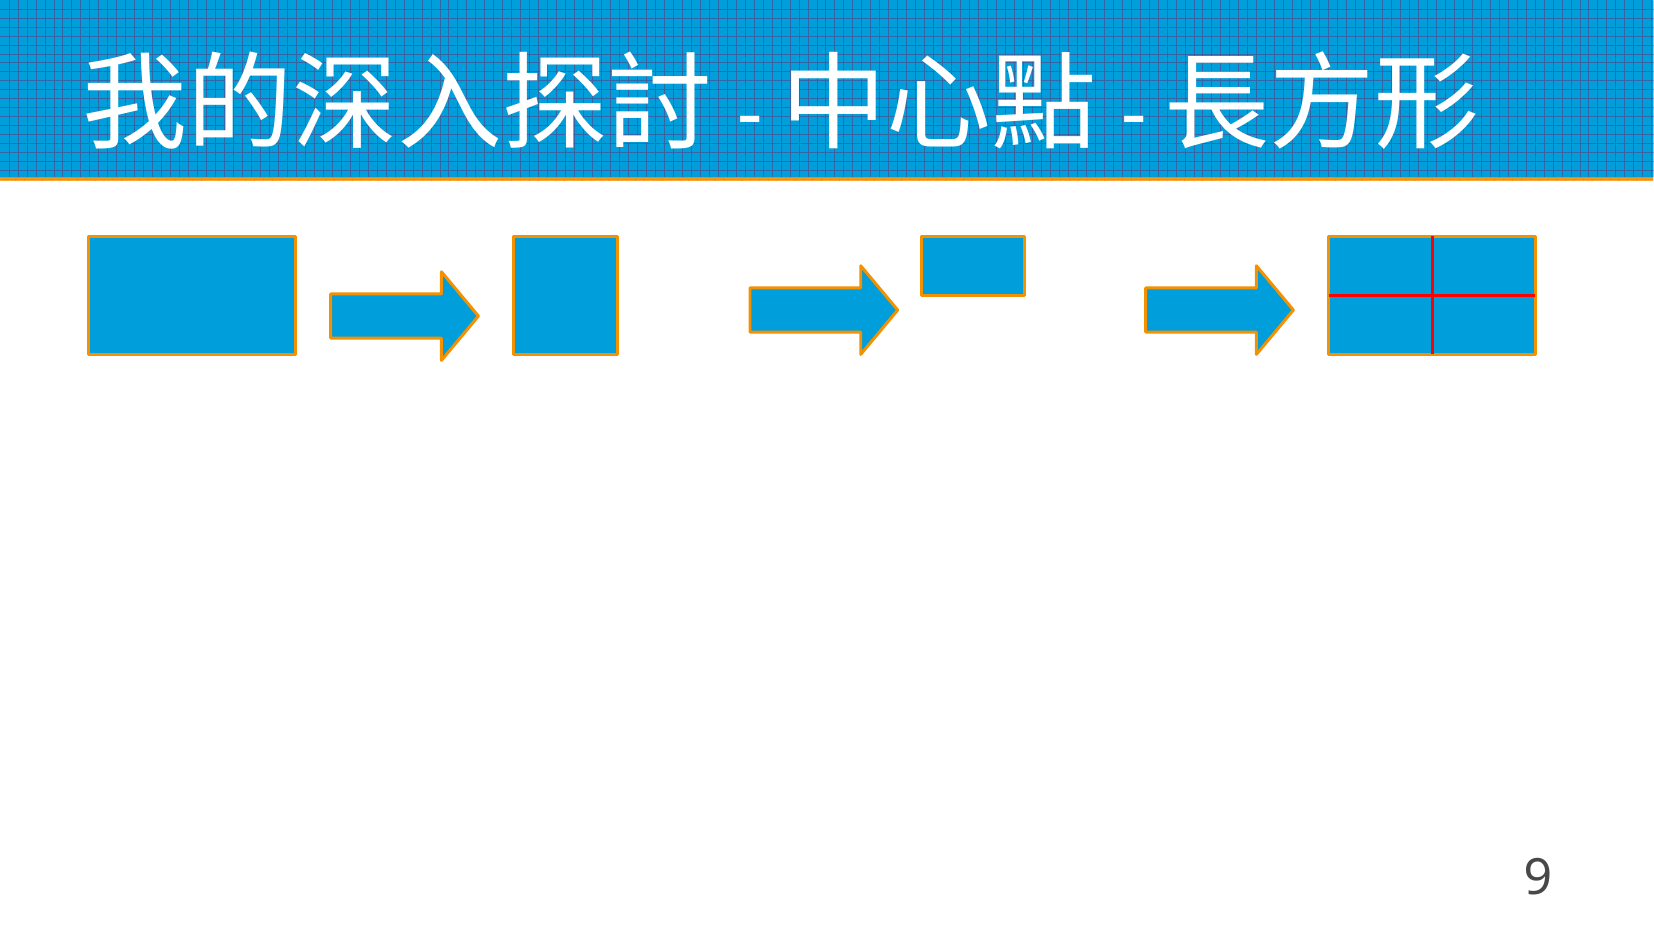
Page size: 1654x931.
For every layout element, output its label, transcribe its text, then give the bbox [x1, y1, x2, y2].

text_box [921, 236, 1025, 296]
text_box [88, 236, 296, 355]
text_box [750, 265, 898, 355]
text_box [330, 271, 479, 361]
text_box [1328, 236, 1536, 355]
text_box [1328, 236, 1431, 294]
text_box [1145, 265, 1294, 355]
text_box [513, 236, 618, 355]
title 我的深入探討-中心點-長方形 [82, 14, 1571, 171]
